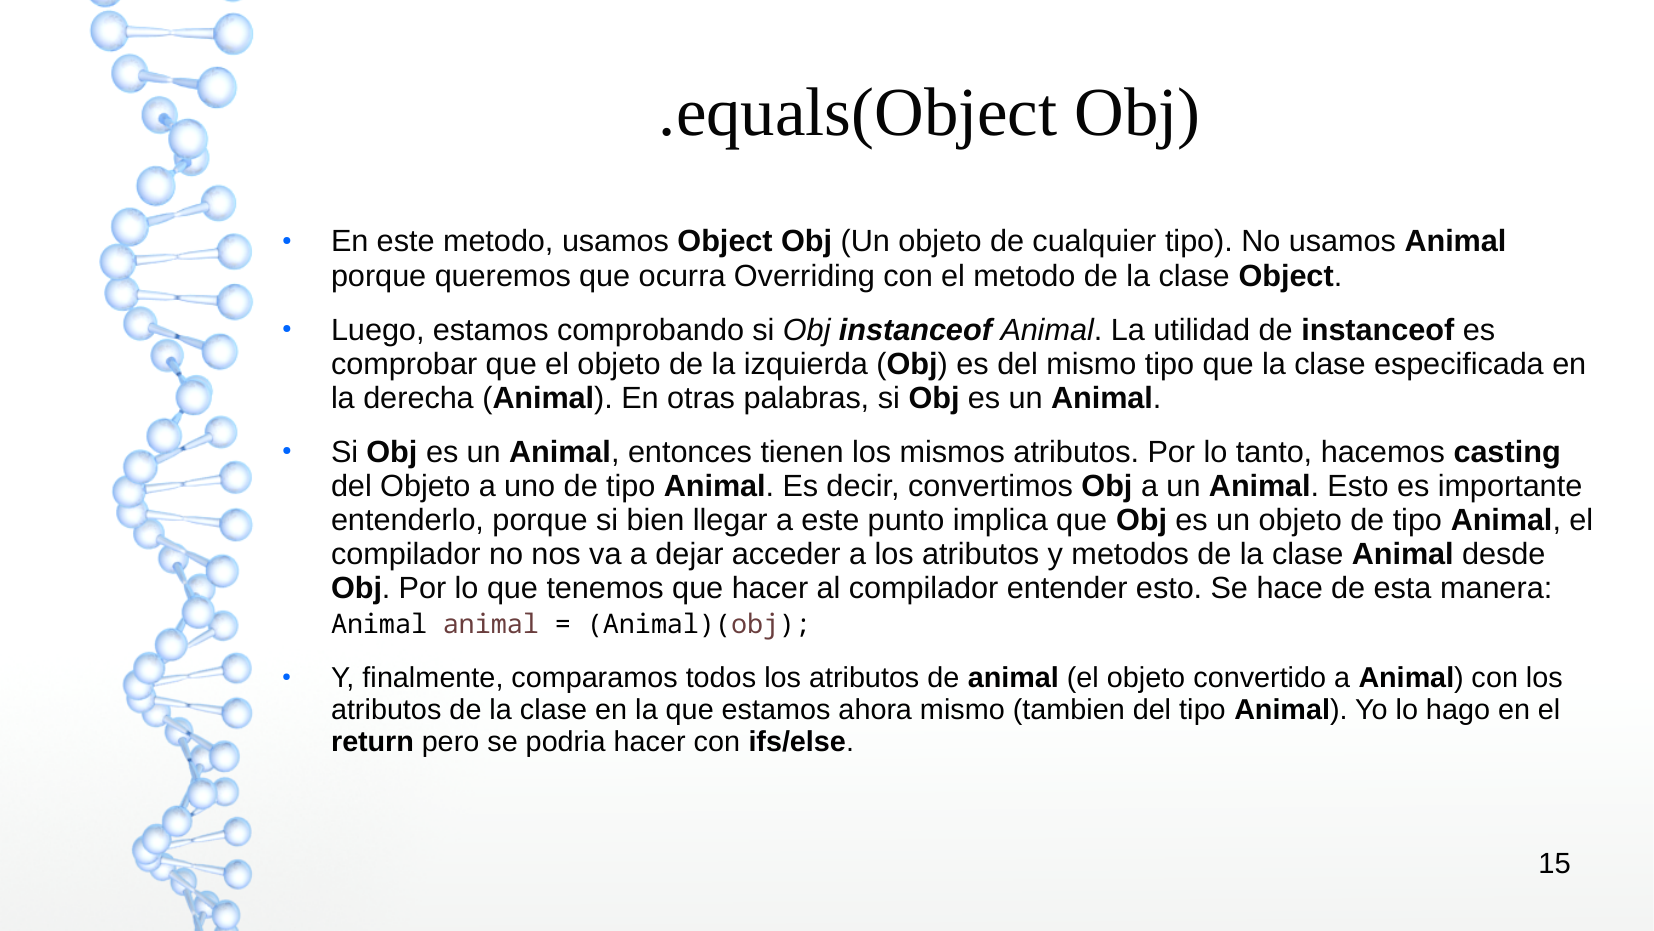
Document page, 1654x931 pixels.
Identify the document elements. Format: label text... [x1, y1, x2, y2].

title .equals(Object Obj) [265, 35, 1595, 189]
list En este metodo, usamos Object Obj (Un objeto de cualquier tipo). No usamos Animal porque queremos que ocurra Overriding con el metodo de la clase Object. Luego, estamos comprobando si Obj instanceof Animal. La utilidad de instanceof es comprobar que el objeto de la izquierda (Obj) es del mismo tipo que la clase especificada en la derecha (Animal). En otras palabras, si Obj es un Animal. Si Obj es un Animal, entonces tienen los mismos atributos. Por lo tanto, hacemos casting del Objeto a uno de tipo Animal. Es decir, convertimos Obj a un Animal. Esto es importante entenderlo, porque si bien llegar a este punto implica que Obj es un objeto de tipo Animal, el compilador no nos va a dejar acceder a los atributos y metodos de la clase Animal desde Obj. Por lo que tenemos que hacer al compilador entender esto. Se hace de esta manera: Animal animal = (Animal)(obj); Y, finalmente, comparamos todos los atributos de animal (el objeto convertido a Animal) con los atributos de la clase en la que estamos ahora mismo (tambien del tipo Animal). Yo lo hago en el return pero se podria hacer con ifs/else. [265, 224, 1595, 764]
picture [0, 0, 1654, 931]
